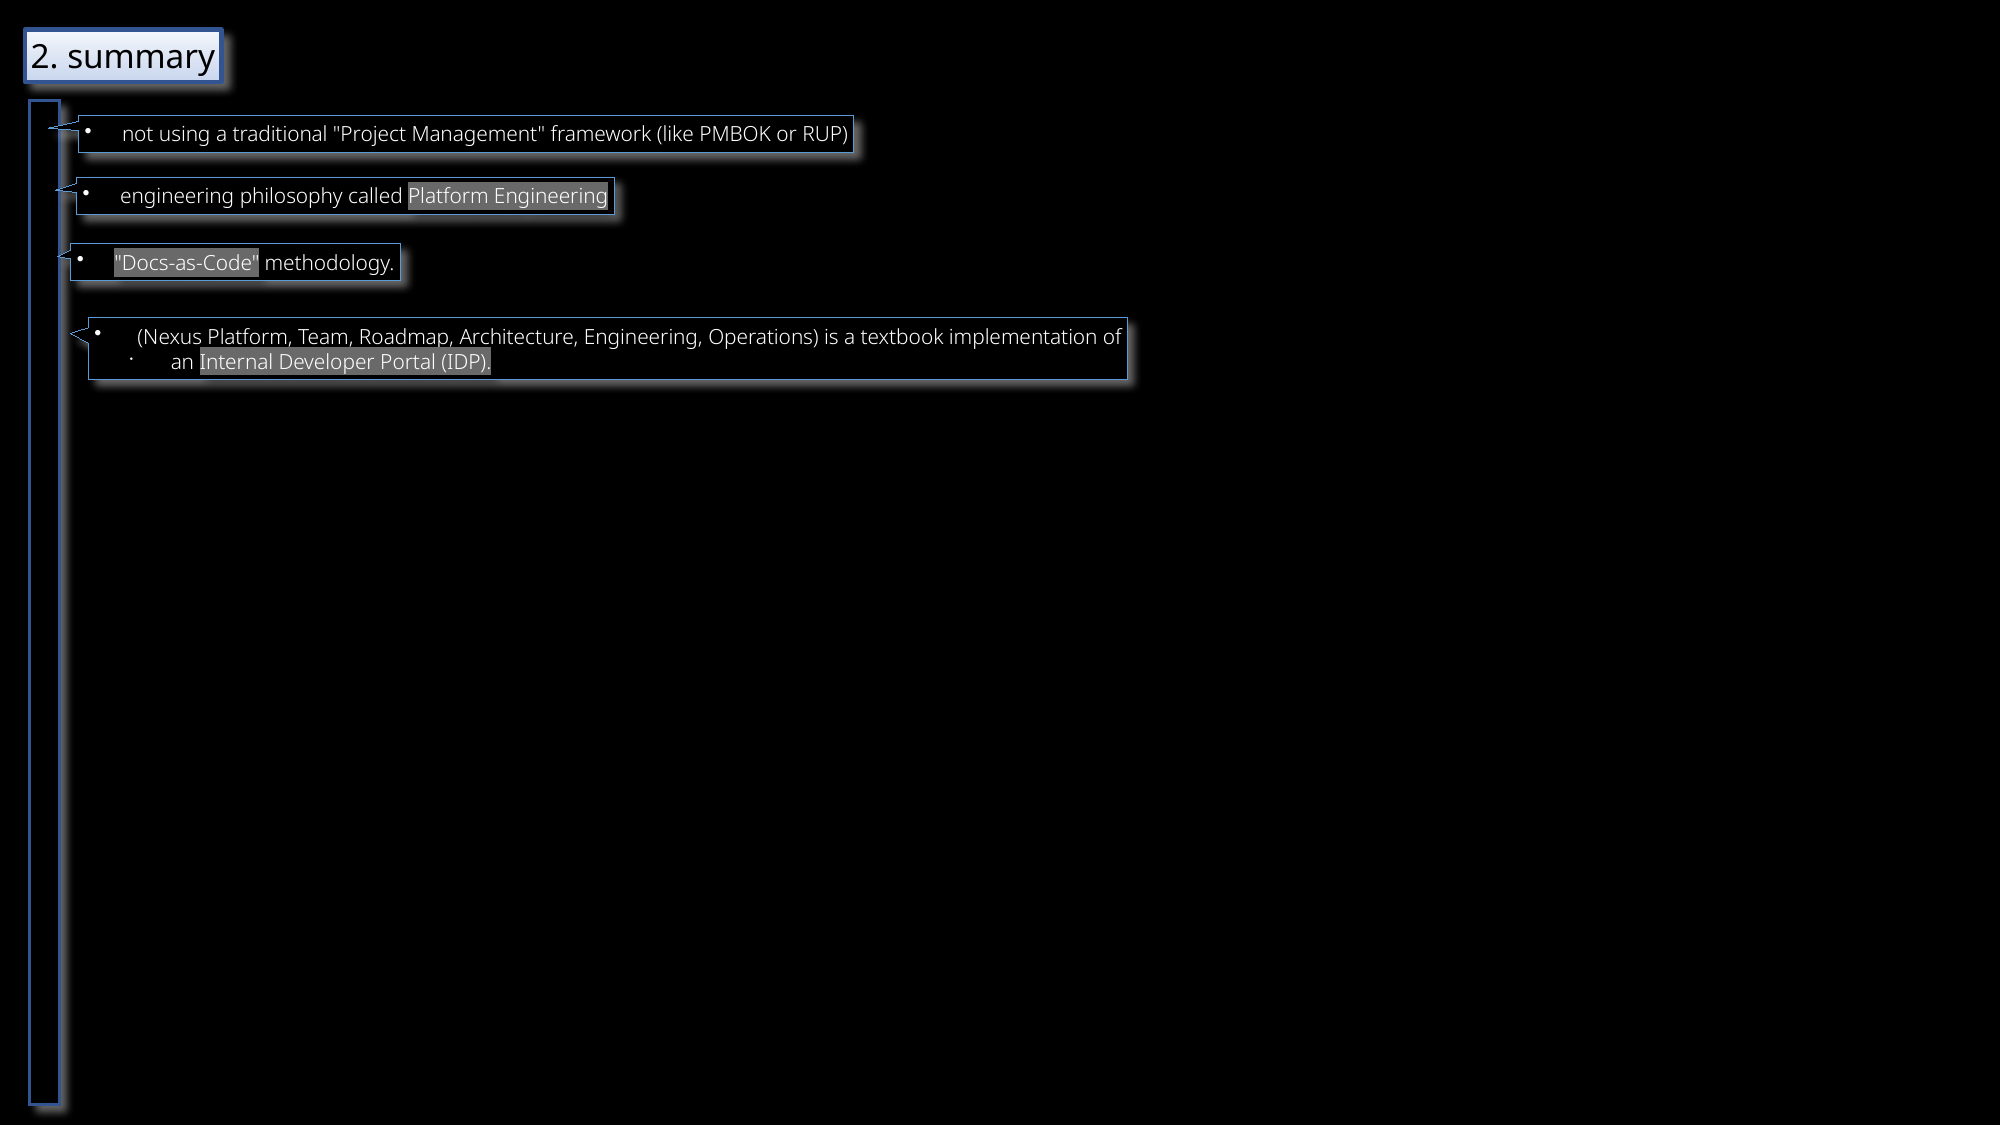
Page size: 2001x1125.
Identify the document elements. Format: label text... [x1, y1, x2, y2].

text_box (Nexus Platform, Team, Roadmap, Architecture, Engineering, Operations) is a textbook implementation of an Internal Developer Portal (IDP). [70, 317, 1128, 380]
text_box [29, 100, 60, 1105]
text_box "Docs-as-Code" methodology. [57, 243, 401, 281]
text_box engineering philosophy called Platform Engineering [55, 177, 615, 215]
title 2. summary [29, 29, 217, 82]
text_box not using a traditional "Project Management" framework (like PMBOK or RUP) [48, 115, 854, 153]
